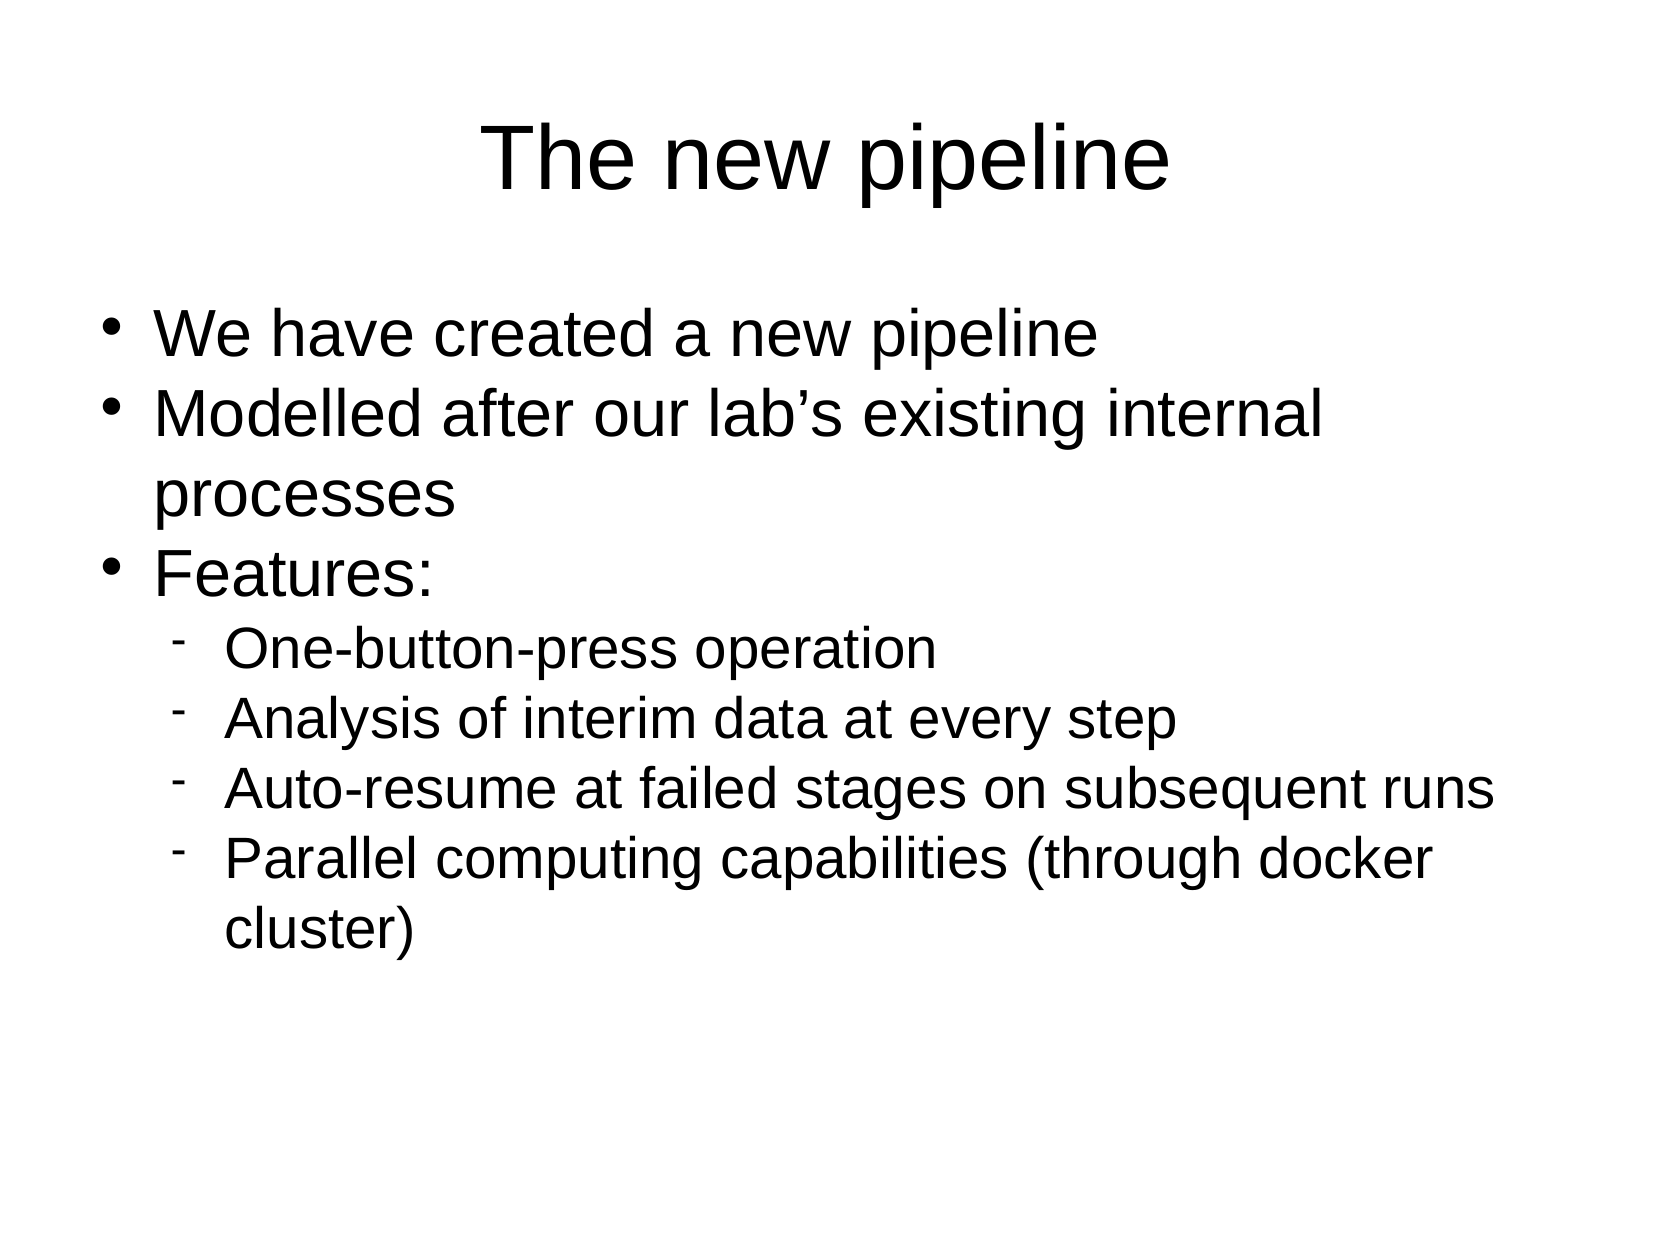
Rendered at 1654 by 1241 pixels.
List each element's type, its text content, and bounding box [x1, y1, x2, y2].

text_box The new pipeline [82, 49, 1571, 257]
text_box We have created a new pipeline Modelled after our lab’s existing internal processes Features: One-button-press operation Analysis of interim data at every step Auto-resume at failed stages on subsequent runs Parallel computing capabilities (through docker cluster) [82, 290, 1571, 1010]
